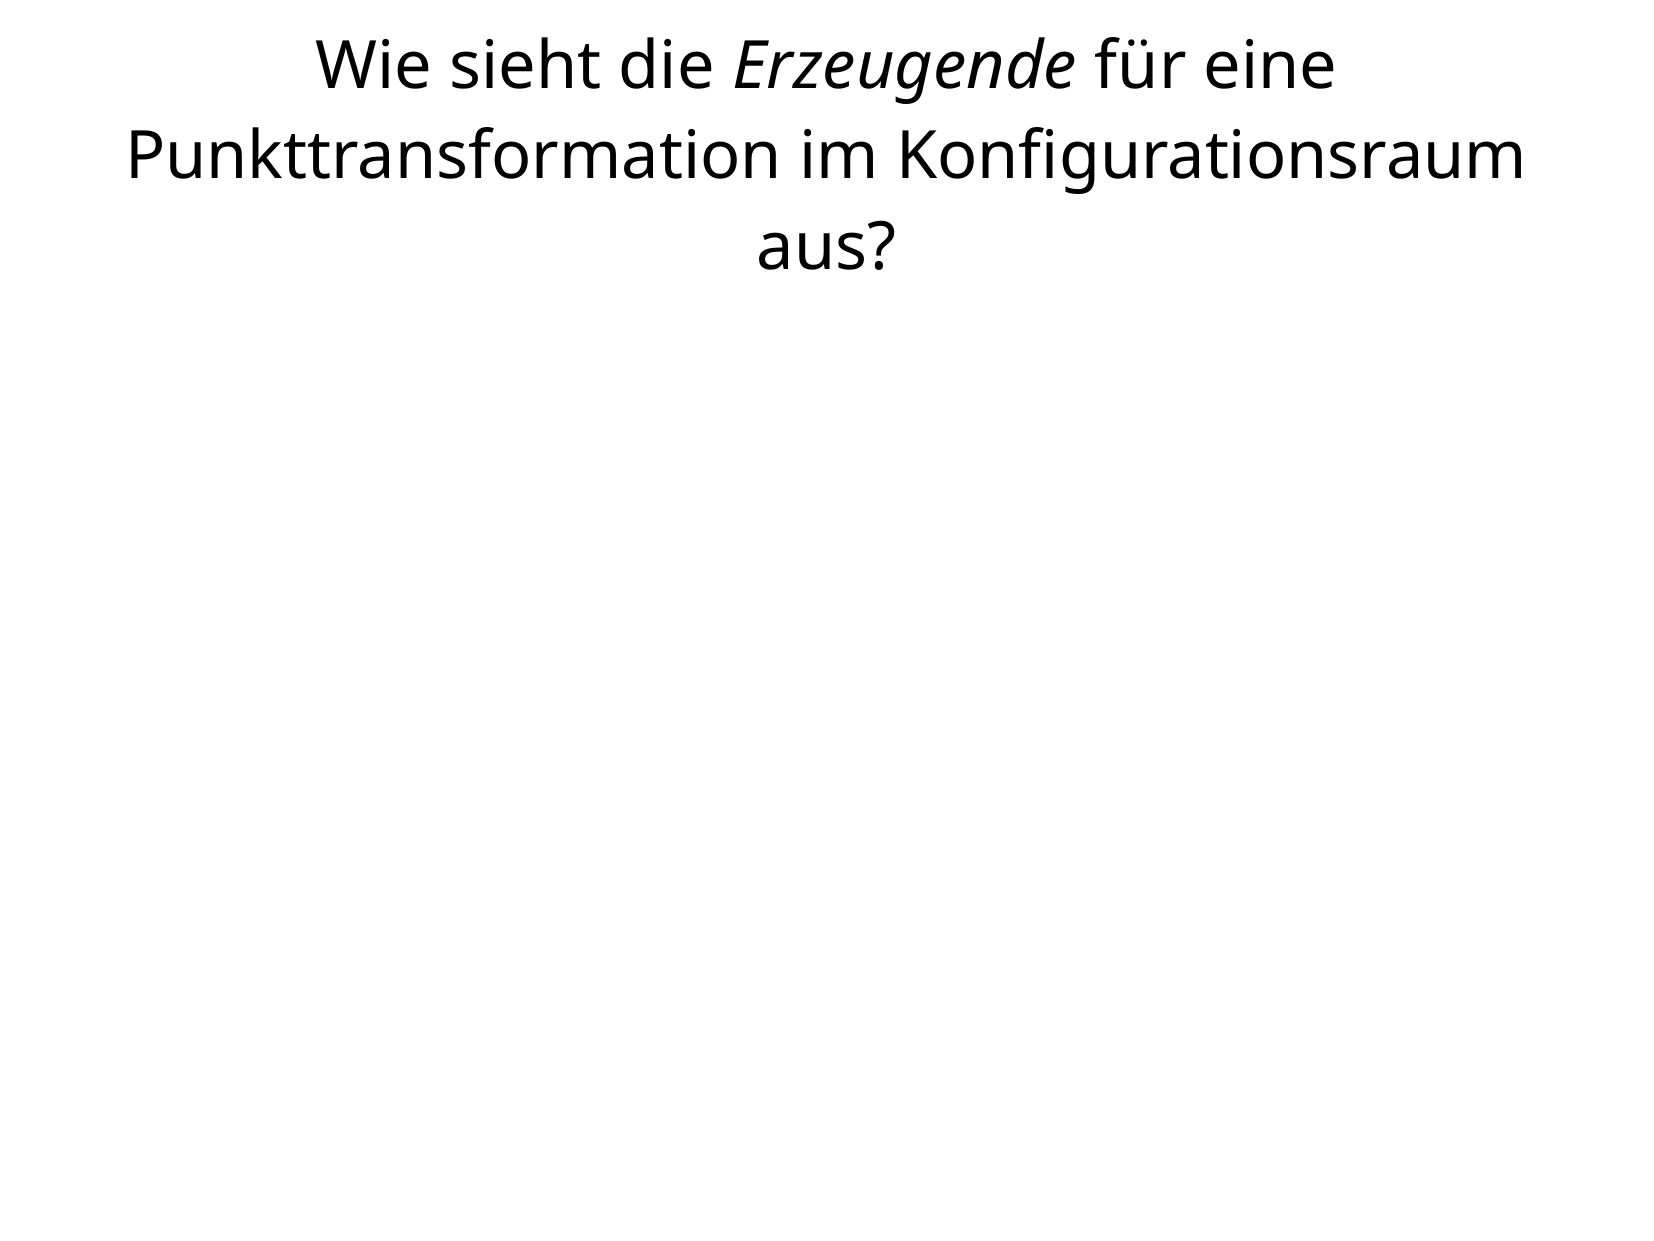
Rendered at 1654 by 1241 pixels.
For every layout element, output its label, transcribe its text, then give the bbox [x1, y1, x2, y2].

title Wie sieht die Erzeugende für eine Punkttransformation im Konfigurationsraum aus? [82, 49, 1571, 257]
